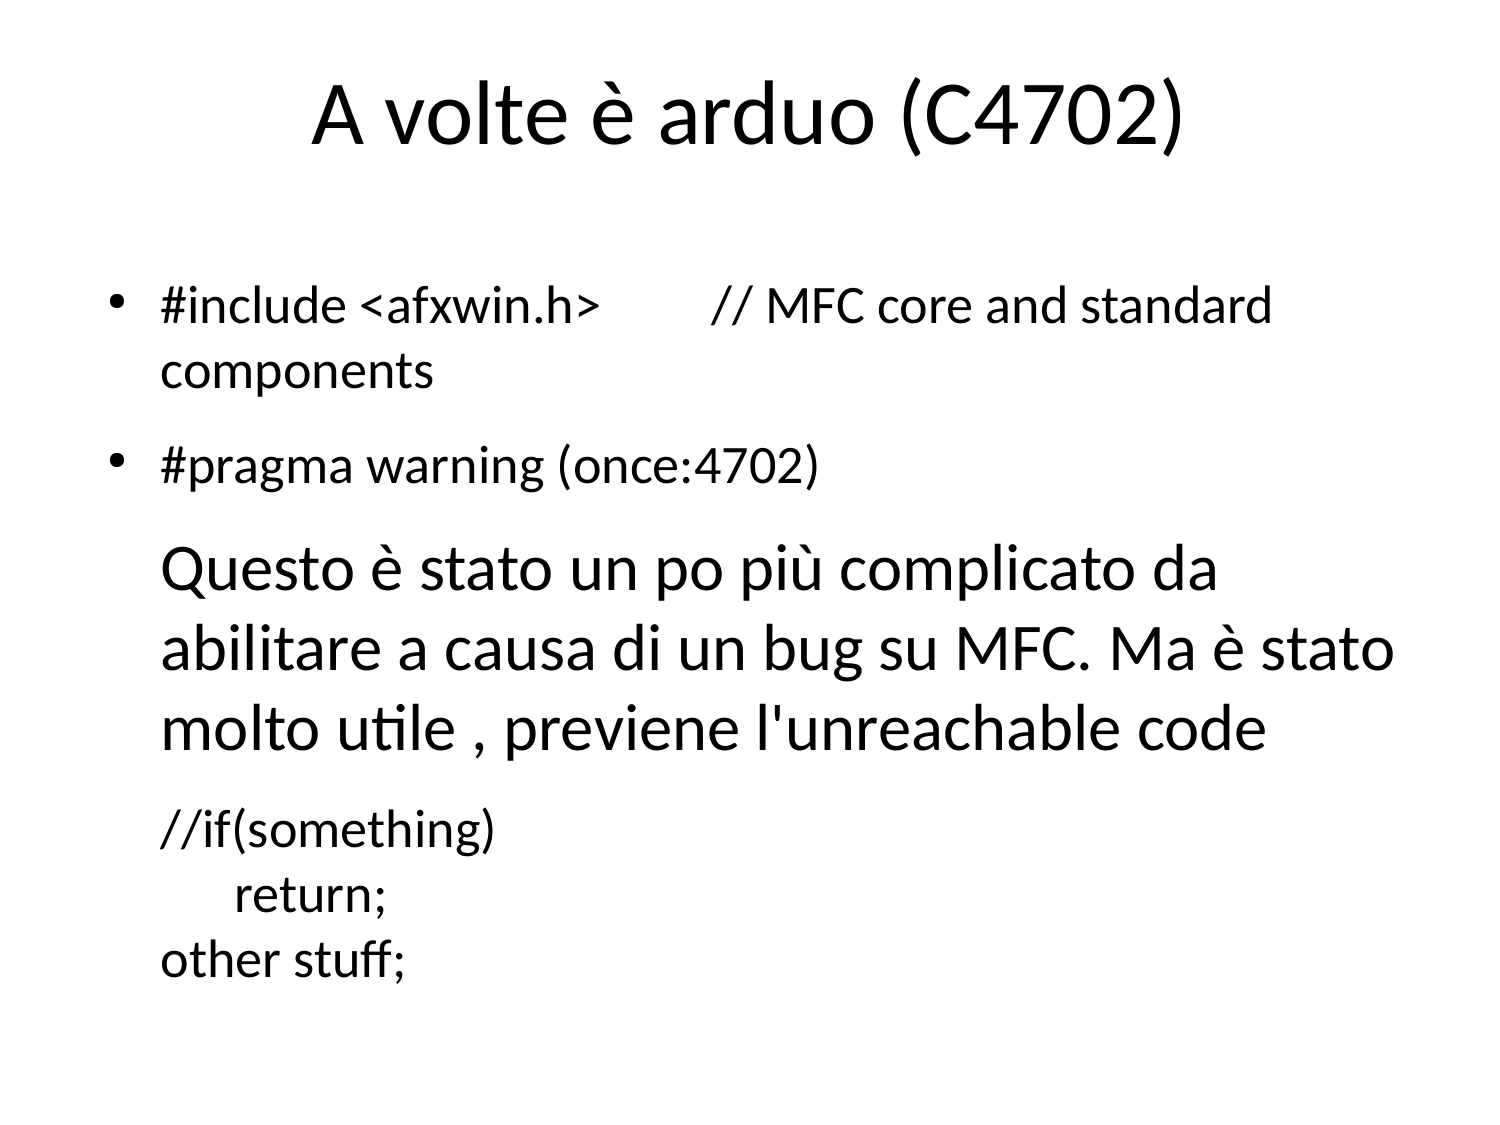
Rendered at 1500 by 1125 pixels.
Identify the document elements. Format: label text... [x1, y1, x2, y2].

title A volte è arduo (C4702) [75, 45, 1425, 233]
list [75, 262, 1426, 1005]
